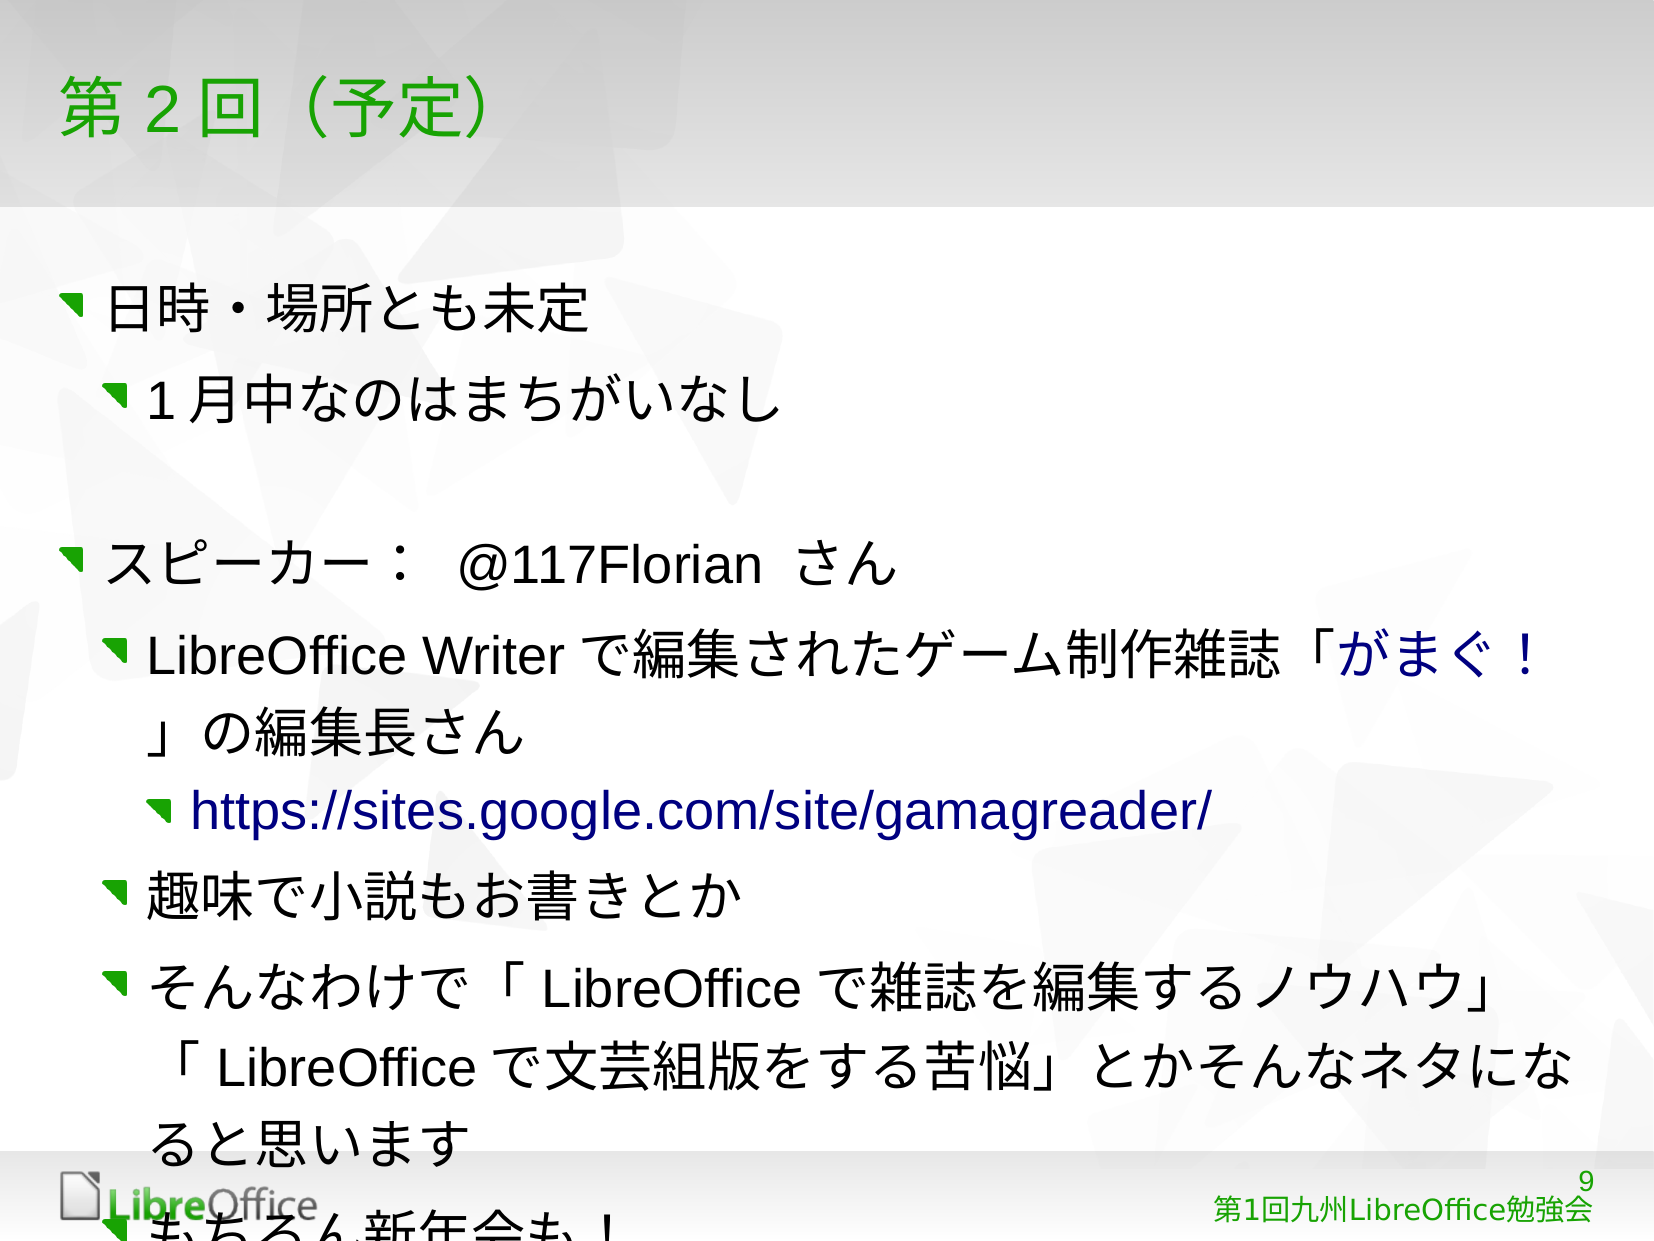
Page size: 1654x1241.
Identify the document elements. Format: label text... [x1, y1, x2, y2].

picture [269, 1234, 295, 1240]
picture [326, 1236, 337, 1240]
picture [175, 1152, 188, 1161]
picture [1324, 1078, 1337, 1085]
picture [166, 1155, 177, 1163]
picture [937, 1078, 964, 1084]
picture [1281, 1078, 1293, 1083]
list 日時・場所とも未定 1月中なのはまちがいなし スピーカー： @117Florian さん LibreOffice Writerで編集されたゲーム制作雑誌「がまぐ！」の編集長さん https://sites.google.com/site/gamagreader/ 趣味で小説もお書きとか そんなわけで「LibreOfficeで雑誌を編集するノウハウ」「LibreOfficeで文芸組版をする苦悩」とかそんなネタになると思います もちろん新年会も！ [59, 265, 1595, 1078]
picture [323, 1152, 334, 1159]
picture [219, 1236, 240, 1240]
picture [327, 1218, 337, 1235]
picture [1541, 1078, 1554, 1085]
picture [0, 0, 783, 931]
title 第2回（予定） [59, 29, 1595, 178]
picture [915, 548, 1654, 1169]
picture [41, 1152, 337, 1241]
picture [1003, 1078, 1024, 1083]
